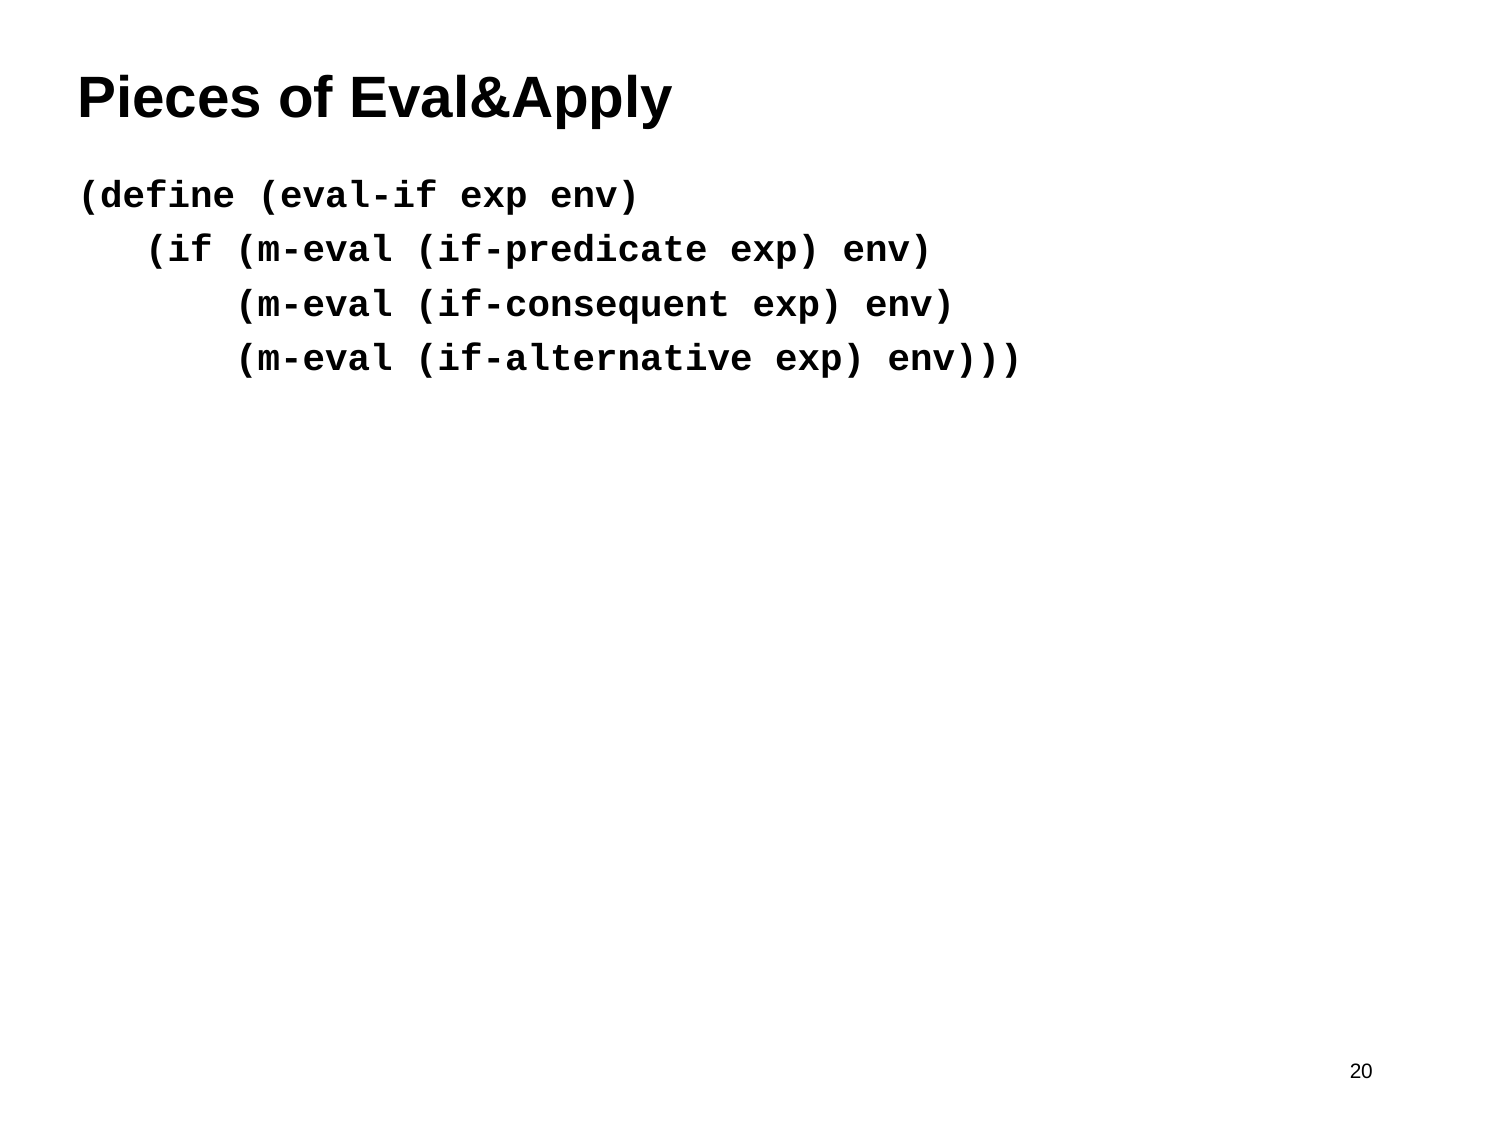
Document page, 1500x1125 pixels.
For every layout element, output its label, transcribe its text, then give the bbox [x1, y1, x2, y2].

text_box (define (eval-if exp env) (if (m-eval (if-predicate exp) env) (m-eval (if-consequent exp) env) (m-eval (if-alternative exp) env))) [62, 162, 1450, 1000]
text_box <number> [1025, 1049, 1388, 1101]
text_box Pieces of Eval&Apply [62, 24, 1338, 162]
